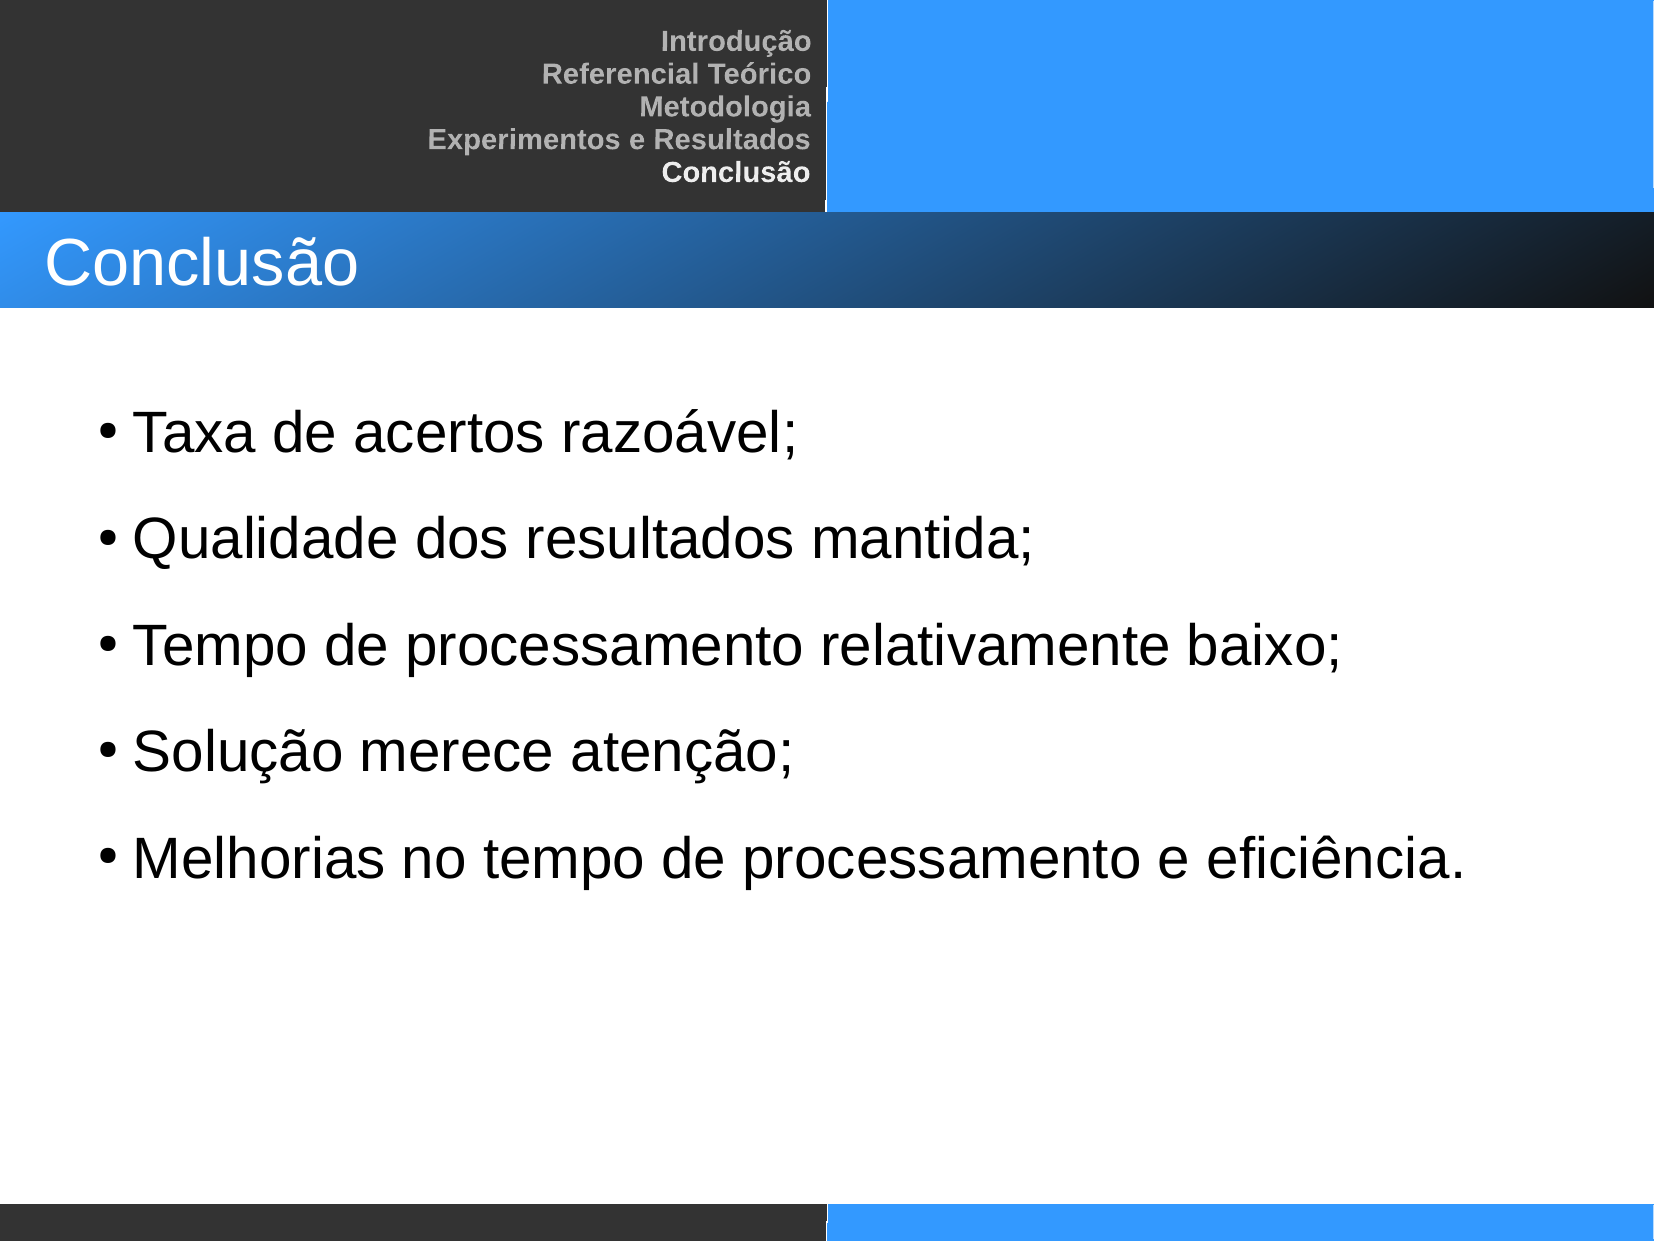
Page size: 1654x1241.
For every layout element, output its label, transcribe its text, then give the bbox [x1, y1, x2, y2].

text_box Conclusão [0, 212, 1654, 308]
text_box [827, 0, 1654, 212]
text_box Taxa de acertos razoável; Qualidade dos resultados mantida; Tempo de processamento relativamente baixo; Solução merece atenção; Melhorias no tempo de processamento e eficiência. [82, 392, 1571, 1052]
text_box Introdução Referencial Teórico Metodologia Experimentos e Resultados Conclusão [0, 0, 827, 212]
text_box [827, 1204, 1654, 1241]
text_box [0, 1204, 827, 1241]
